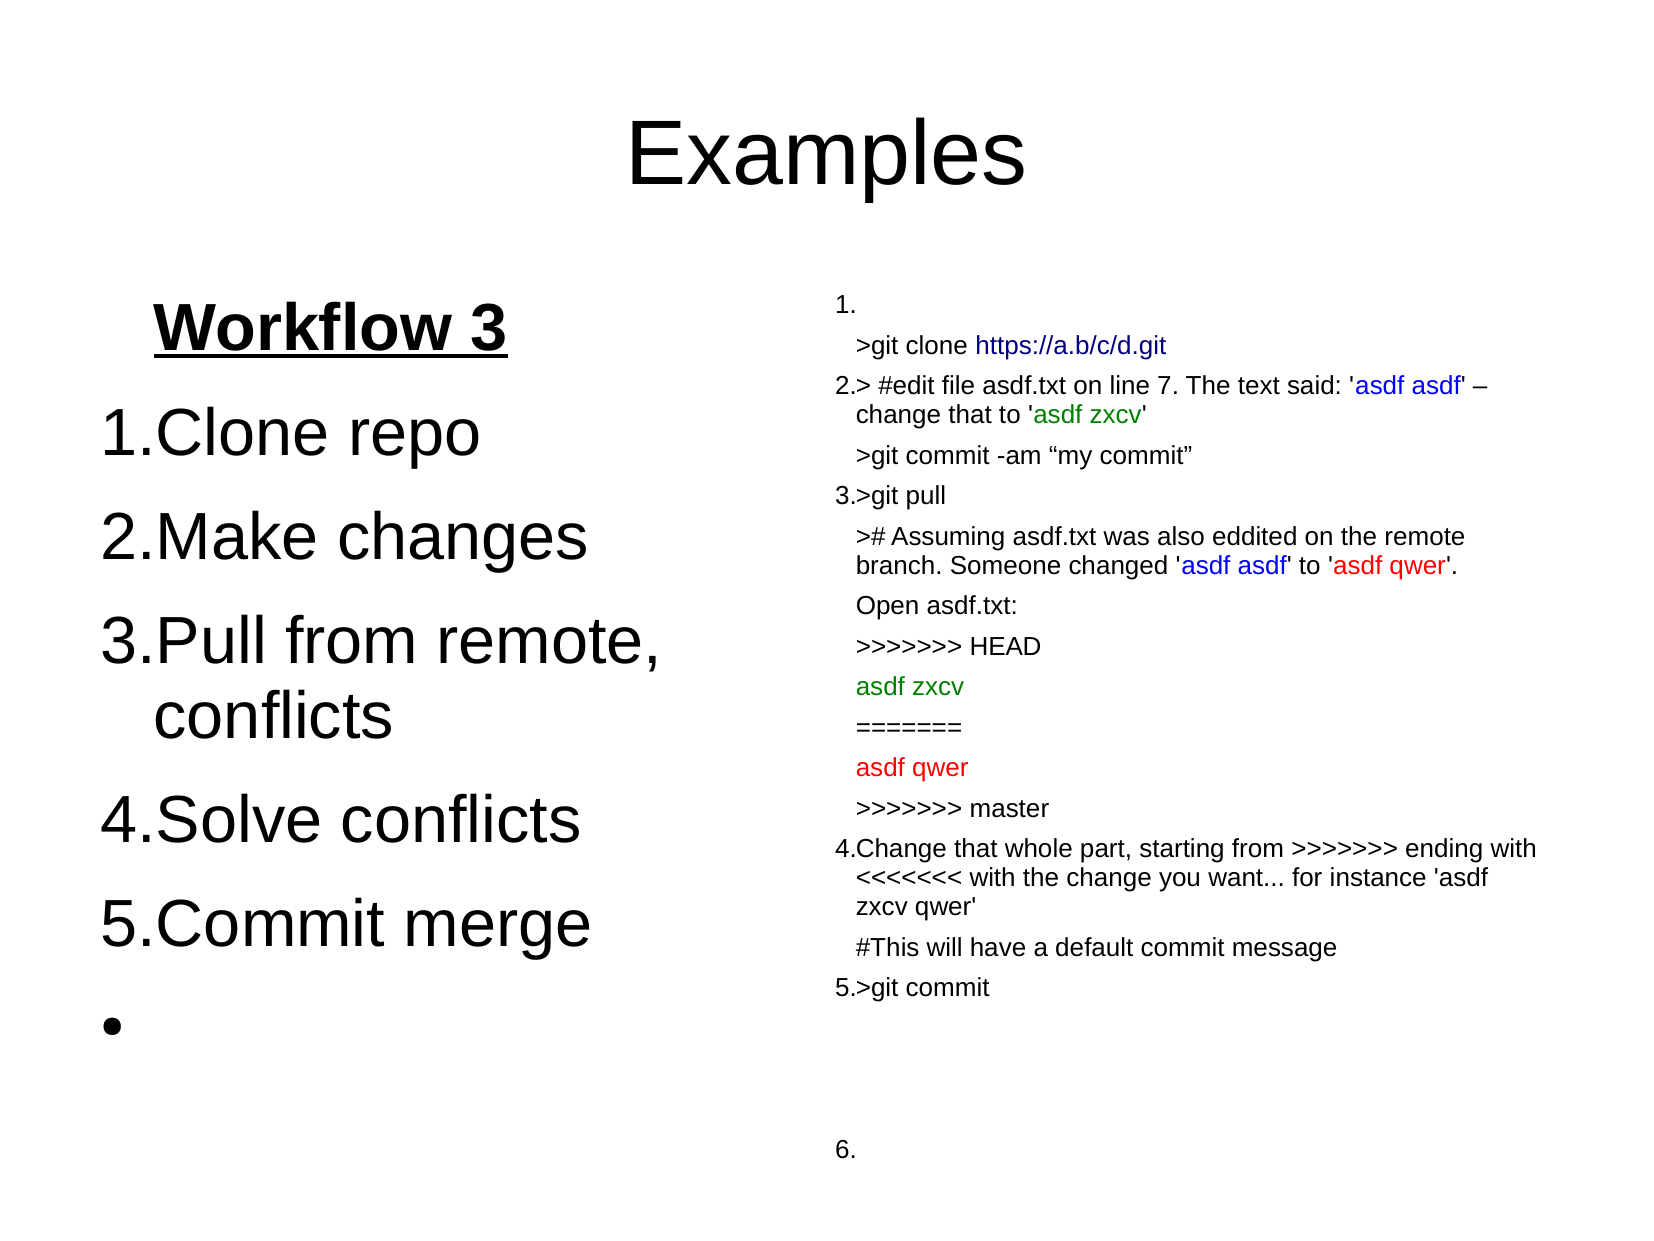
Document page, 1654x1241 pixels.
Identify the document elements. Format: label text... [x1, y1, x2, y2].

title Examples [82, 49, 1571, 257]
list >git clone https://a.b/c/d.git > #edit file asdf.txt on line 7. The text said: 'asdf asdf' – change that to 'asdf zxcv' >git commit -am “my commit” >git pull ># Assuming asdf.txt was also eddited on the remote branch. Someone changed 'asdf asdf' to 'asdf qwer'. Open asdf.txt: >>>>>>> HEAD asdf zxcv ======= asdf qwer >>>>>>> master Change that whole part, starting from >>>>>>> ending with <<<<<<< with the change you want... for instance 'asdf zxcv qwer' #This will have a default commit message >git commit [828, 290, 1539, 1010]
list Workflow 3 Clone repo Make changes Pull from remote, conflicts Solve conflicts Commit merge [82, 290, 793, 1010]
